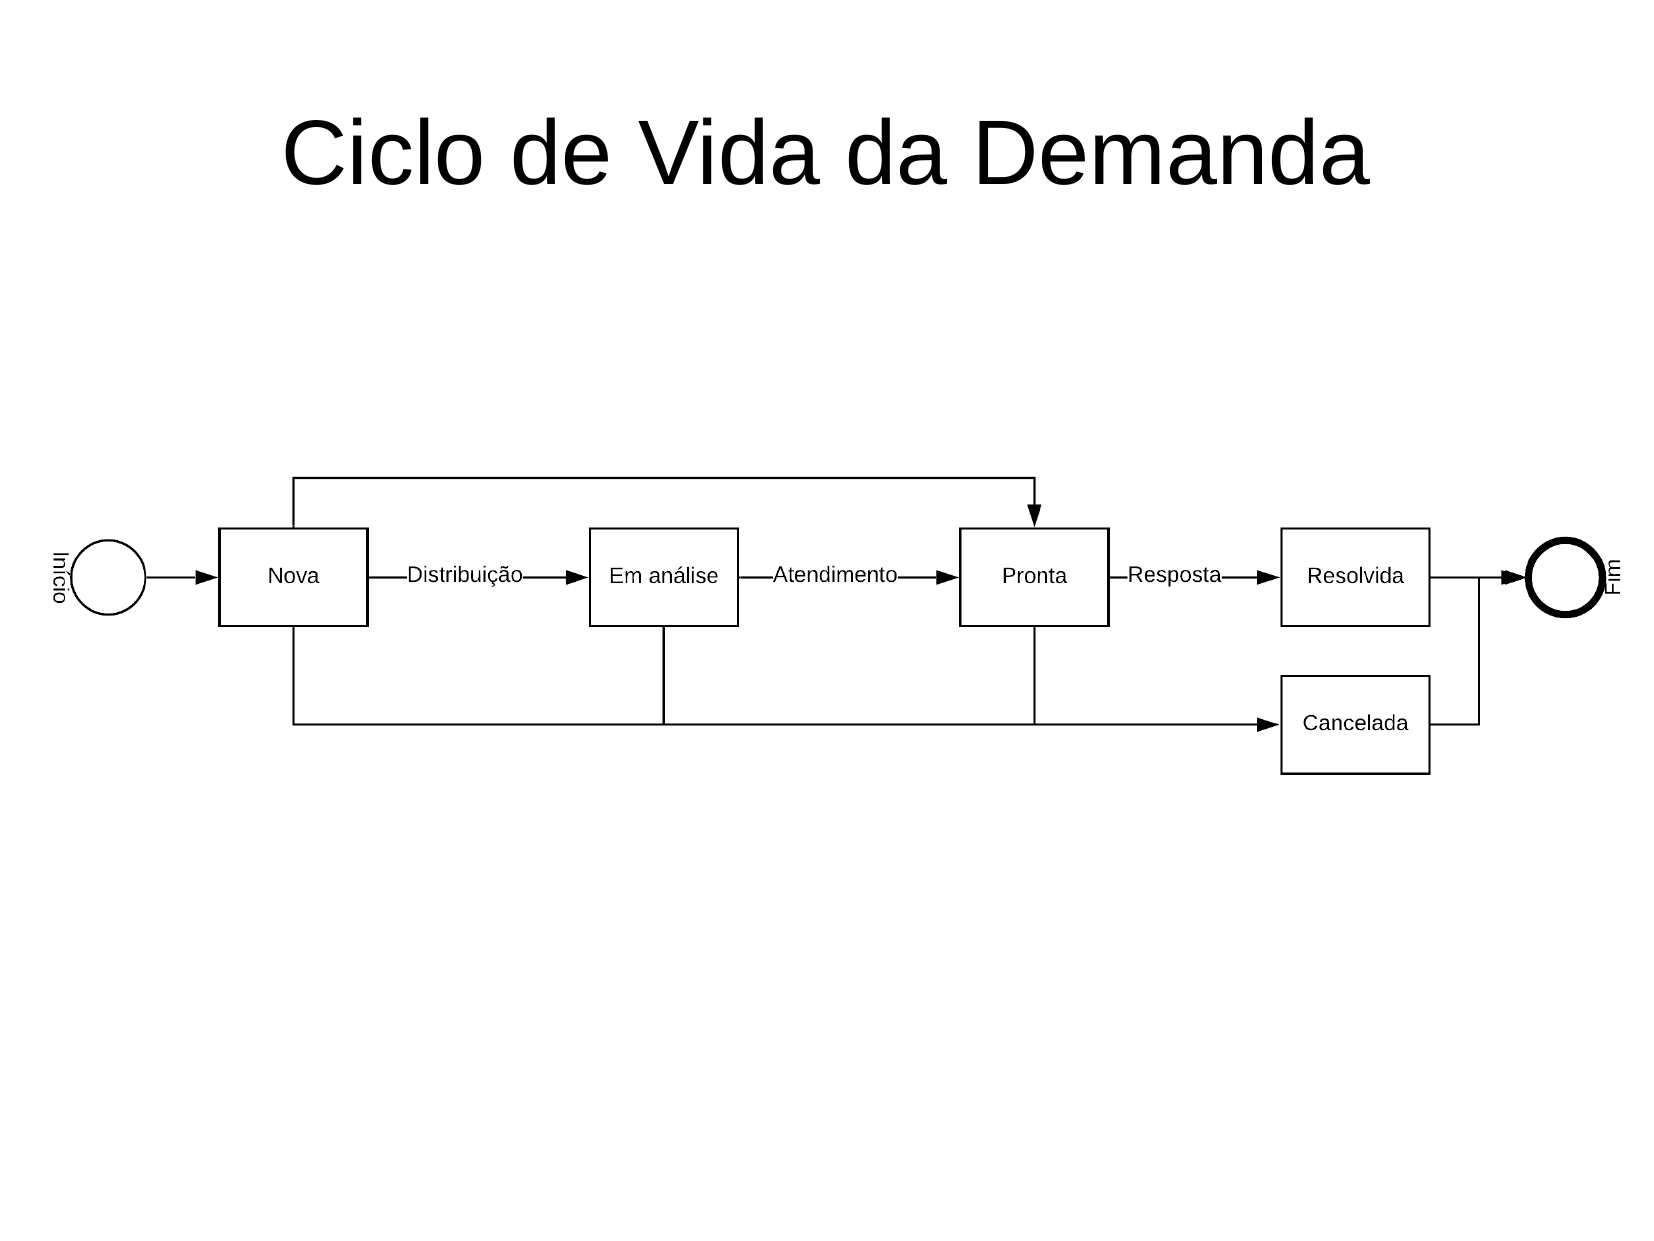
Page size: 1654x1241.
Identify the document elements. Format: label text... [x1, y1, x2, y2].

picture [9, 427, 1654, 823]
title Ciclo de Vida da Demanda [82, 49, 1571, 257]
